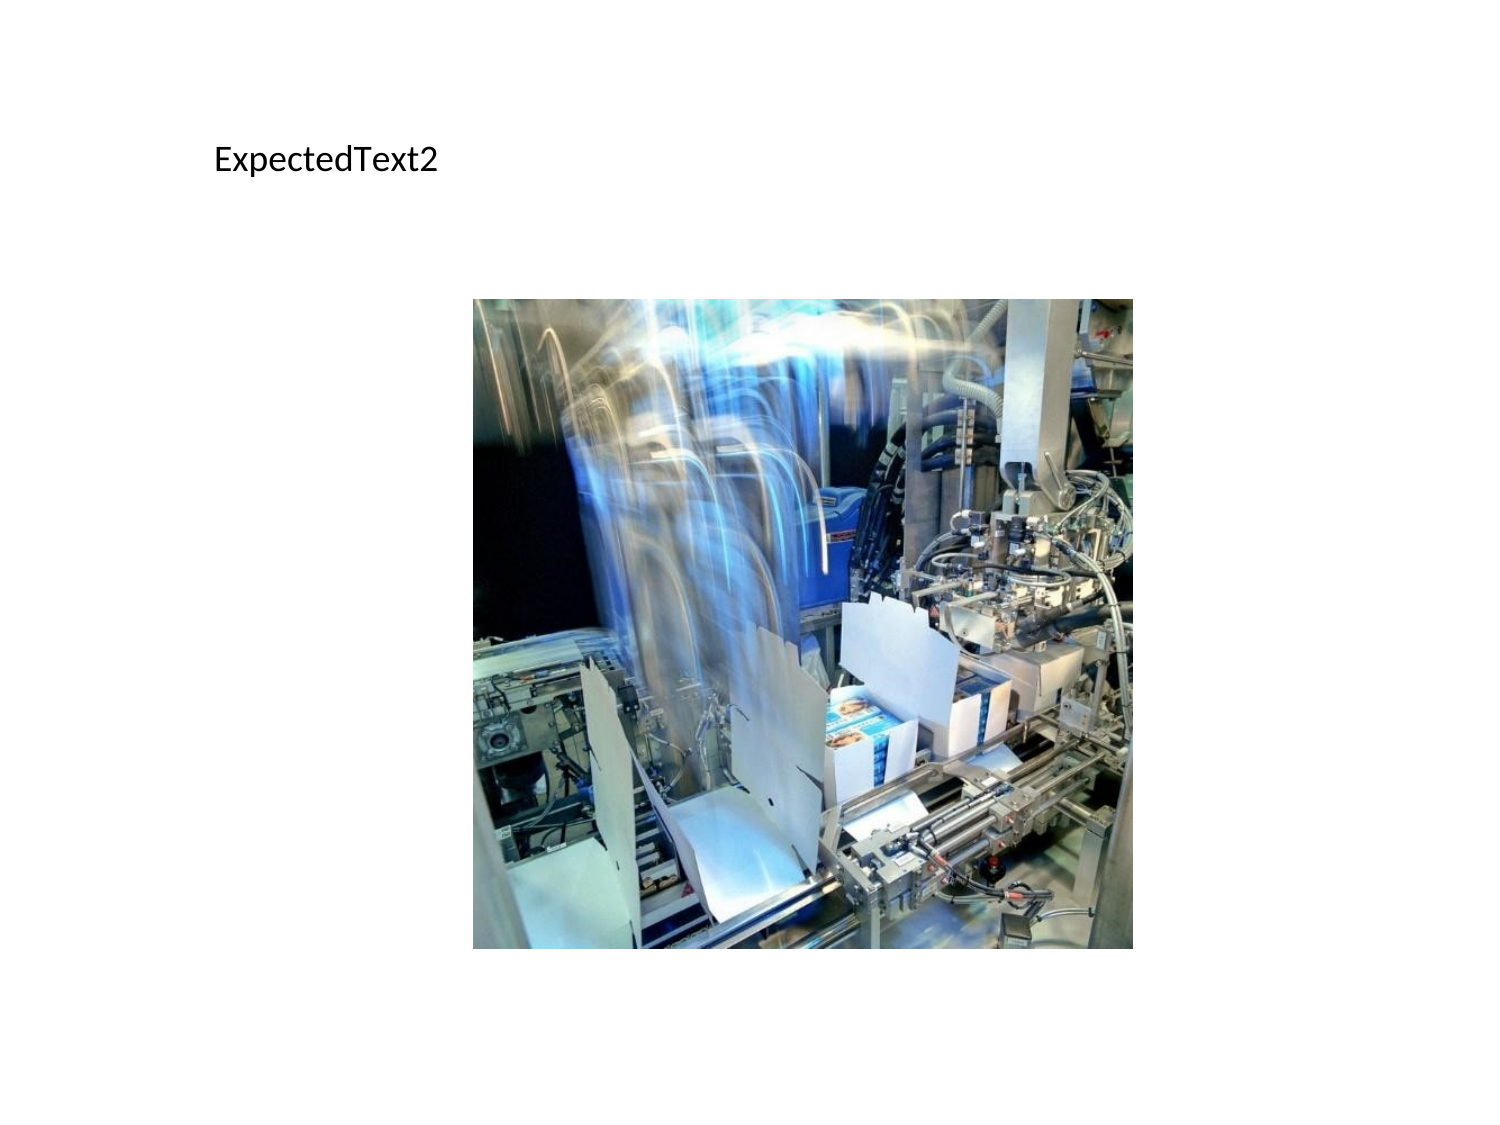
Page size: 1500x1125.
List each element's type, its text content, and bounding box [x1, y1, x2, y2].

picture [473, 299, 1133, 949]
text_box ExpectedText2 [199, 125, 454, 187]
